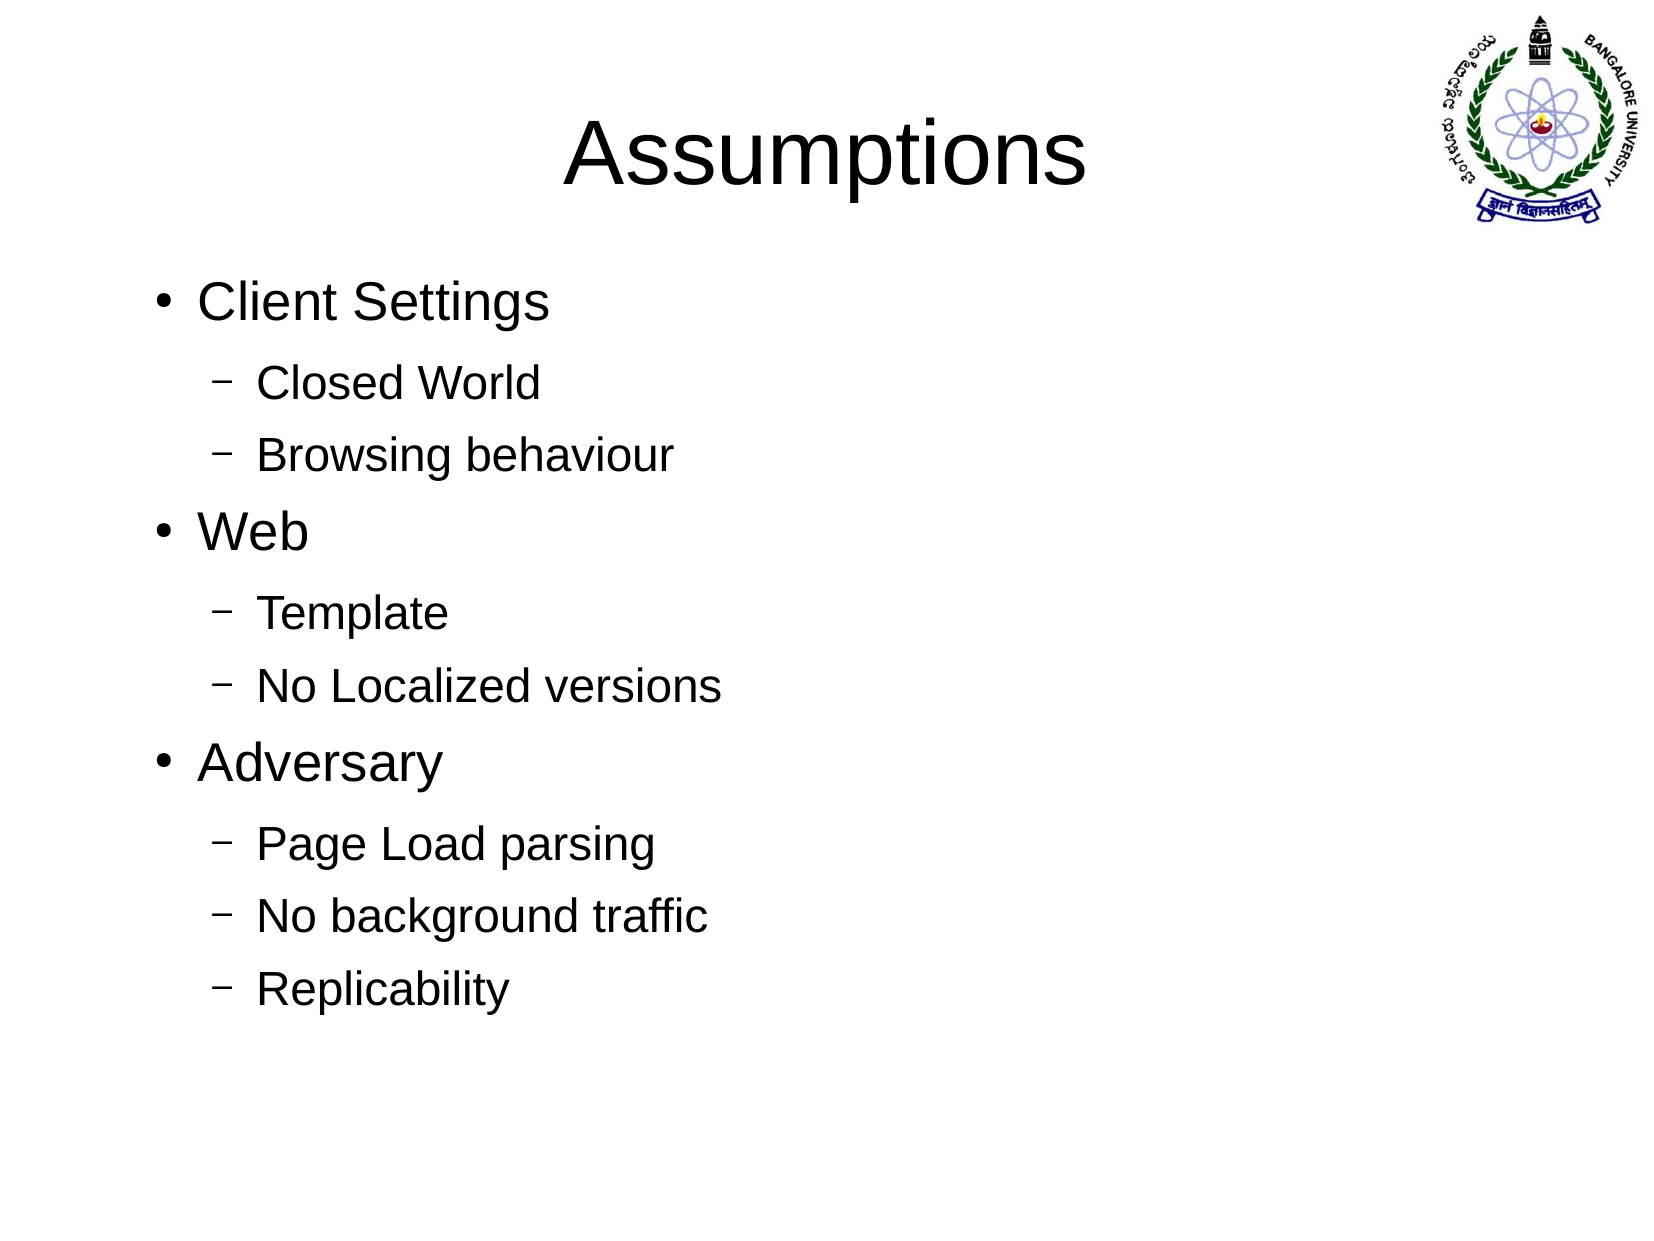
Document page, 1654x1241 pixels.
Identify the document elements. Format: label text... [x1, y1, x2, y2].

title Assumptions [82, 49, 1571, 257]
picture [1425, 5, 1654, 231]
list Client Settings Closed World Browsing behaviour Web Template No Localized versions Adversary Page Load parsing No background traffic Replicability [139, 270, 1336, 1021]
